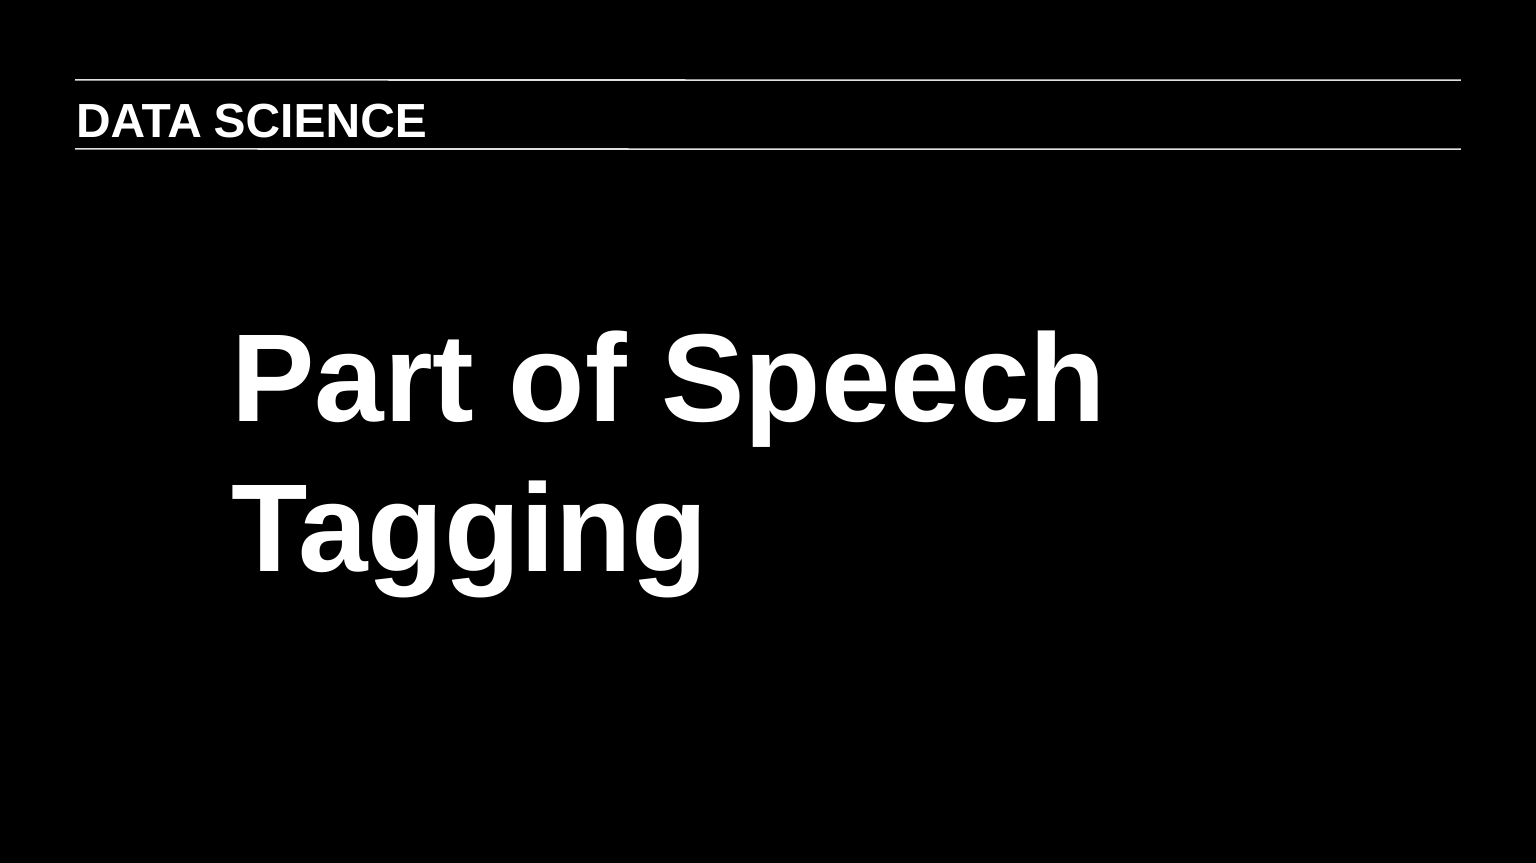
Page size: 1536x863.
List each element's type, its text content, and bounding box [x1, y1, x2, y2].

title Part of Speech Tagging [220, 178, 1475, 716]
list DATA SCIENCE [60, 81, 1111, 184]
